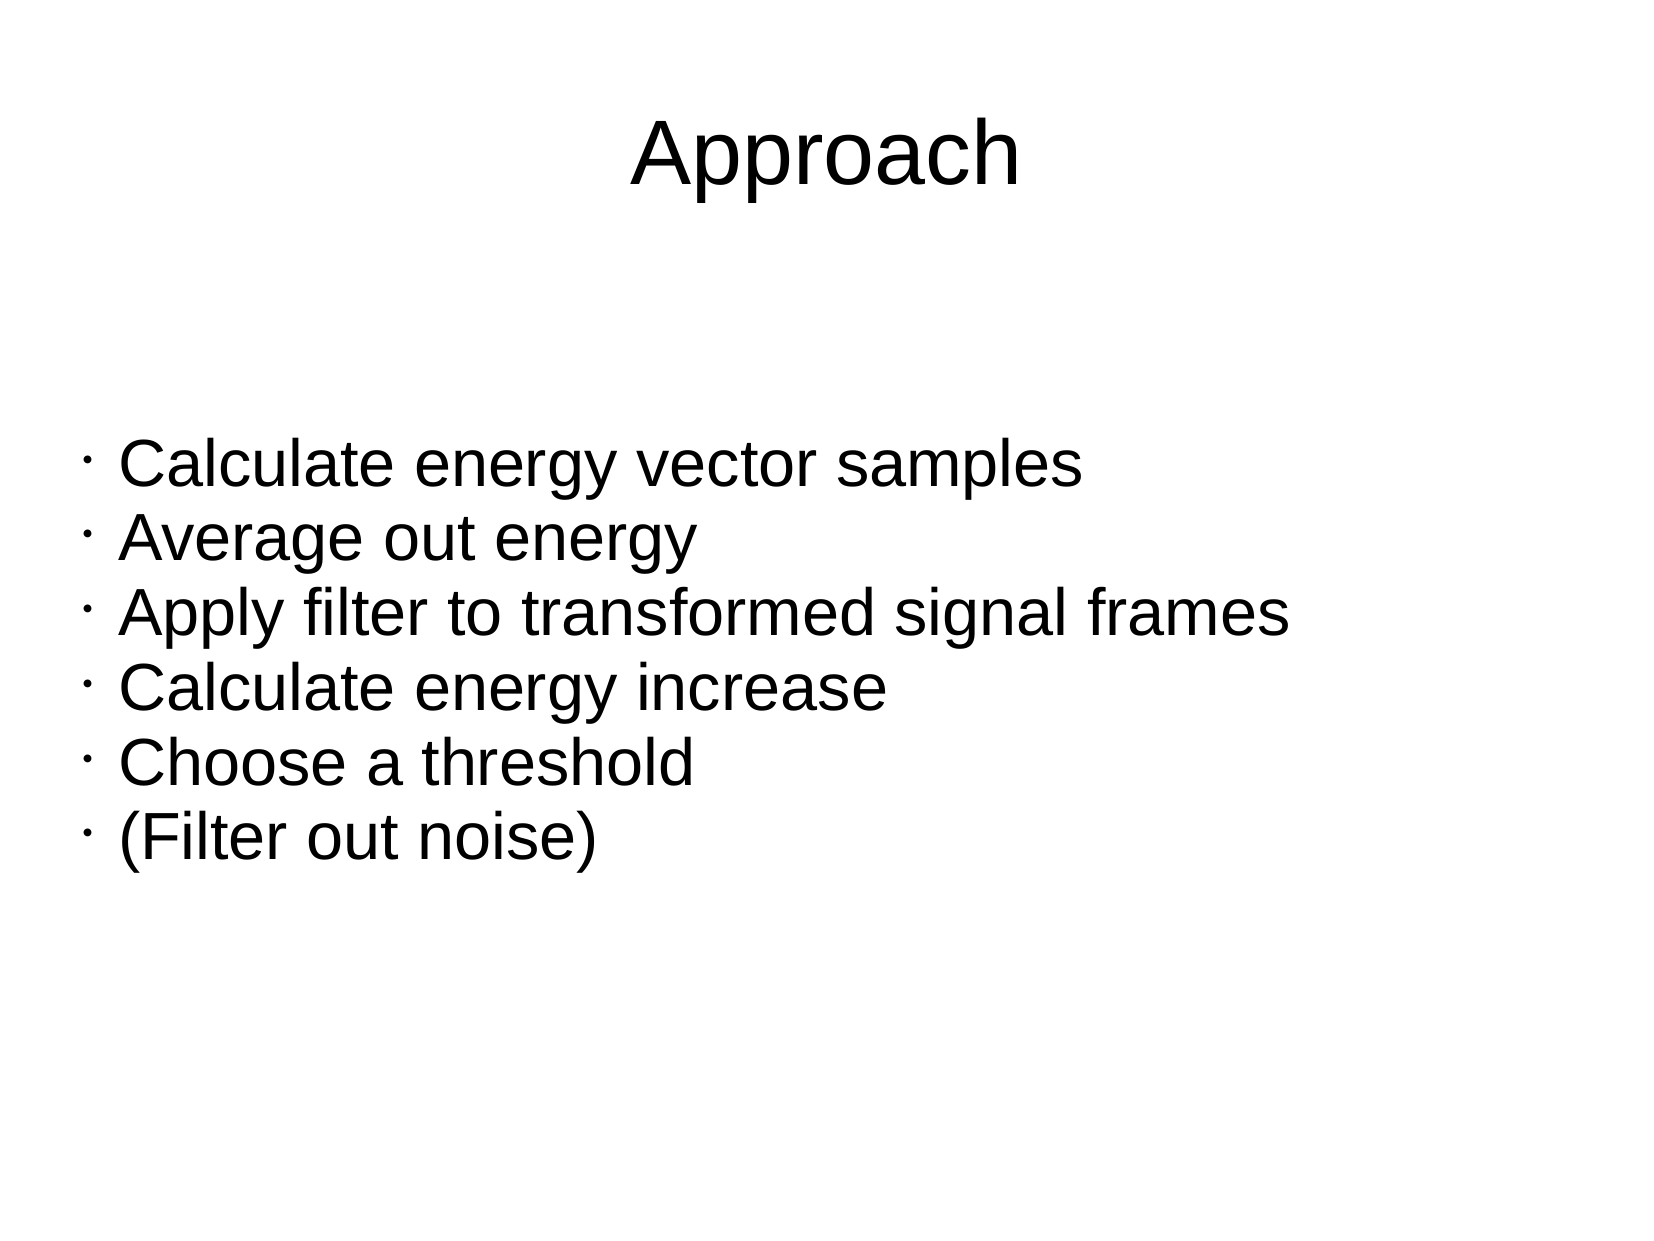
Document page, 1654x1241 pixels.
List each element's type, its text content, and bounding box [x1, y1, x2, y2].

title Approach [82, 49, 1571, 257]
subtitle Calculate energy vector samples Average out energy Apply filter to transformed signal frames Calculate energy increase Choose a threshold (Filter out noise) [82, 290, 1571, 1010]
